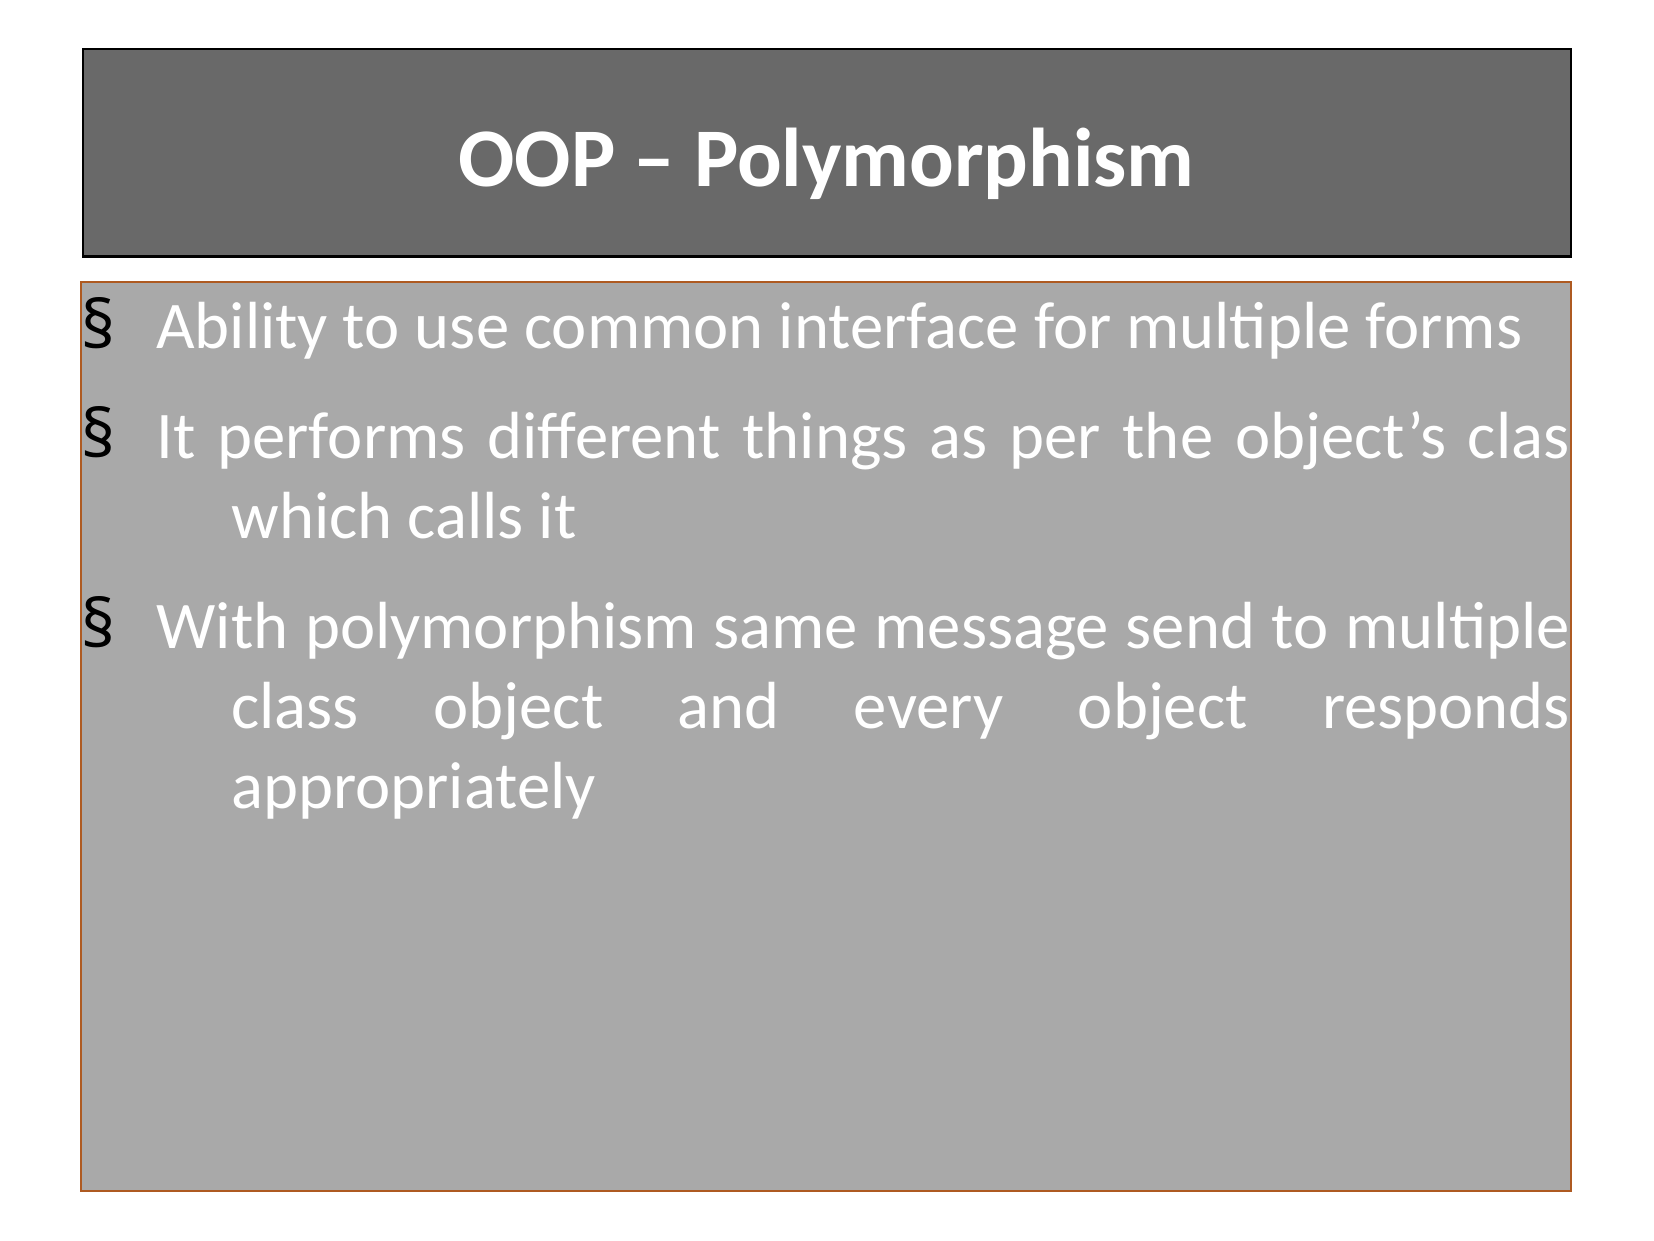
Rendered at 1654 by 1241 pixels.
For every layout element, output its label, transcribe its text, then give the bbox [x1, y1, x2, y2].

title OOP – Polymorphism [82, 49, 1571, 257]
list Ability to use common interface for multiple forms It performs different things as per the object’s clas which calls it With polymorphism same message send to multiple class object and every object responds appropriately [81, 282, 1571, 1191]
